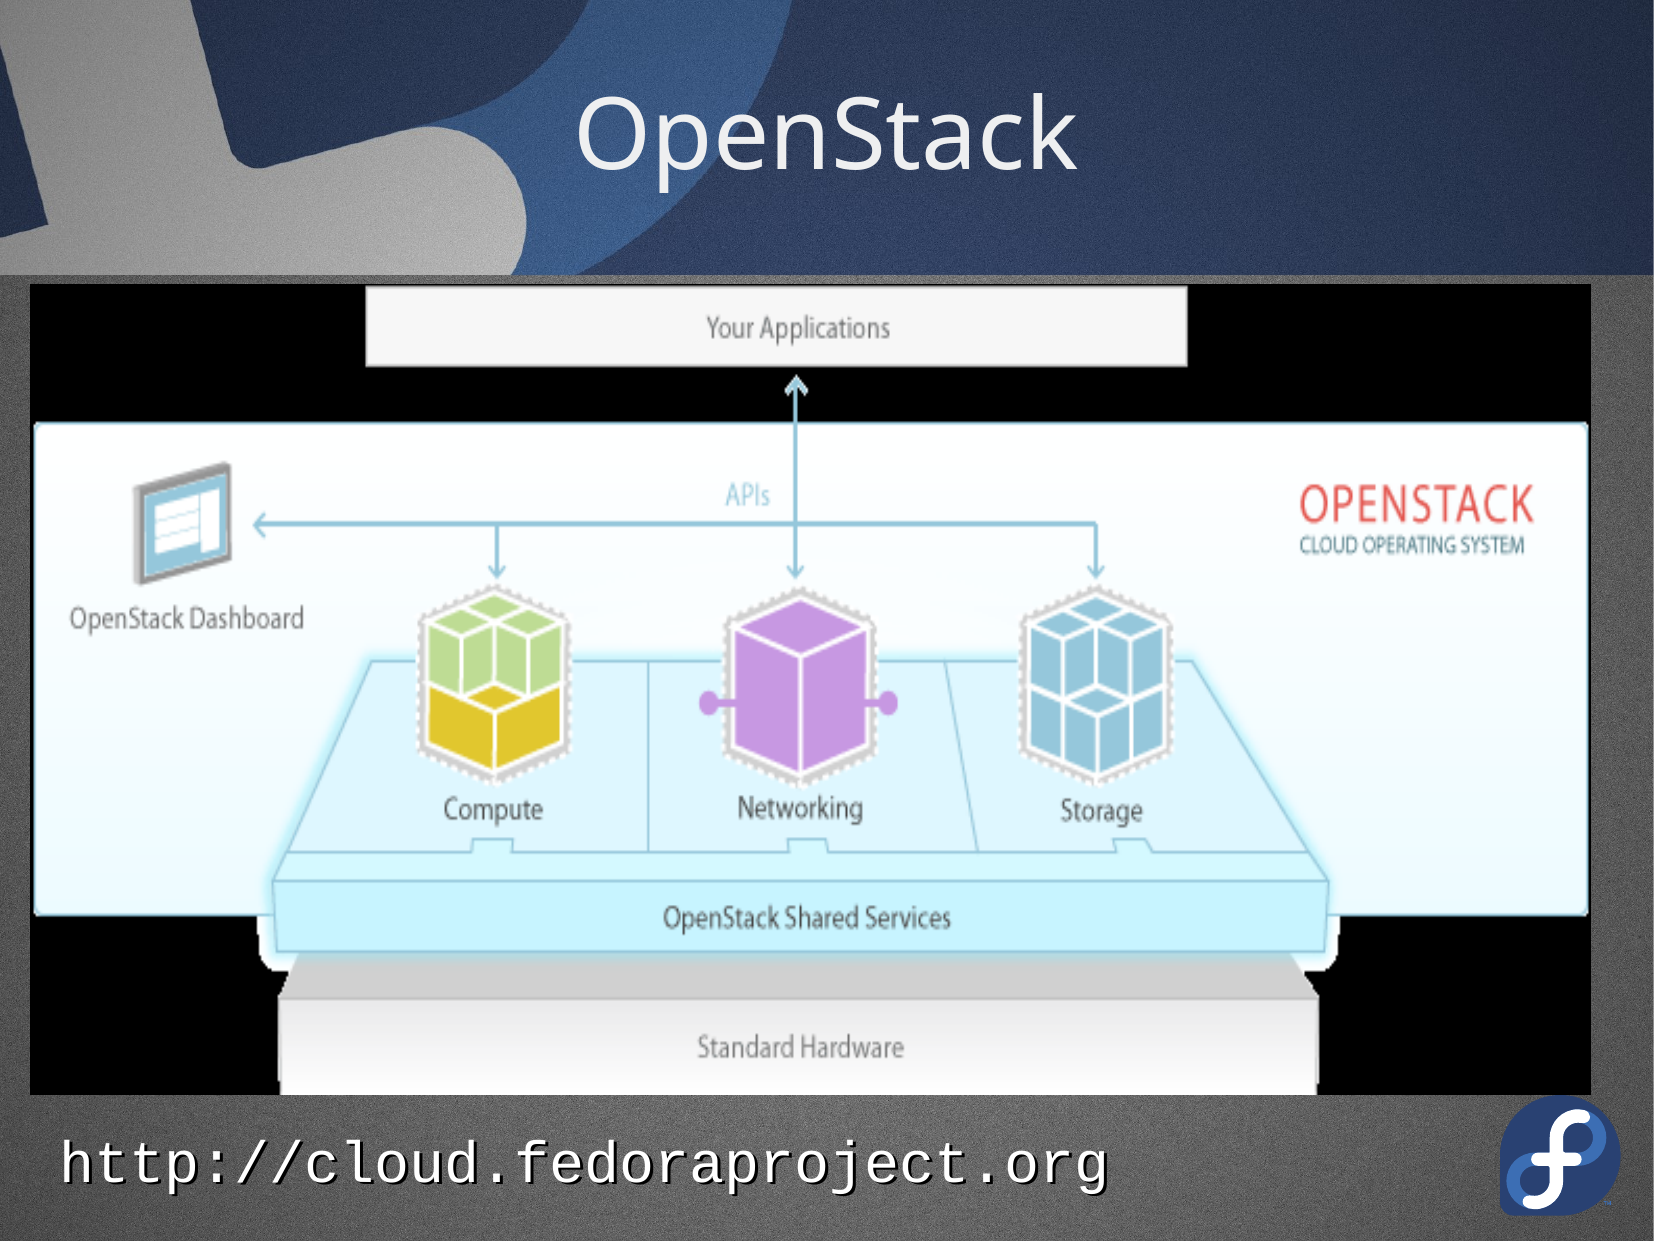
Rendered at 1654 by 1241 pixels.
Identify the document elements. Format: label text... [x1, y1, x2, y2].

text_box http://cloud.fedoraproject.org [45, 1050, 1654, 1215]
text_box OpenStack [88, 29, 1565, 237]
picture [0, 0, 1654, 1241]
